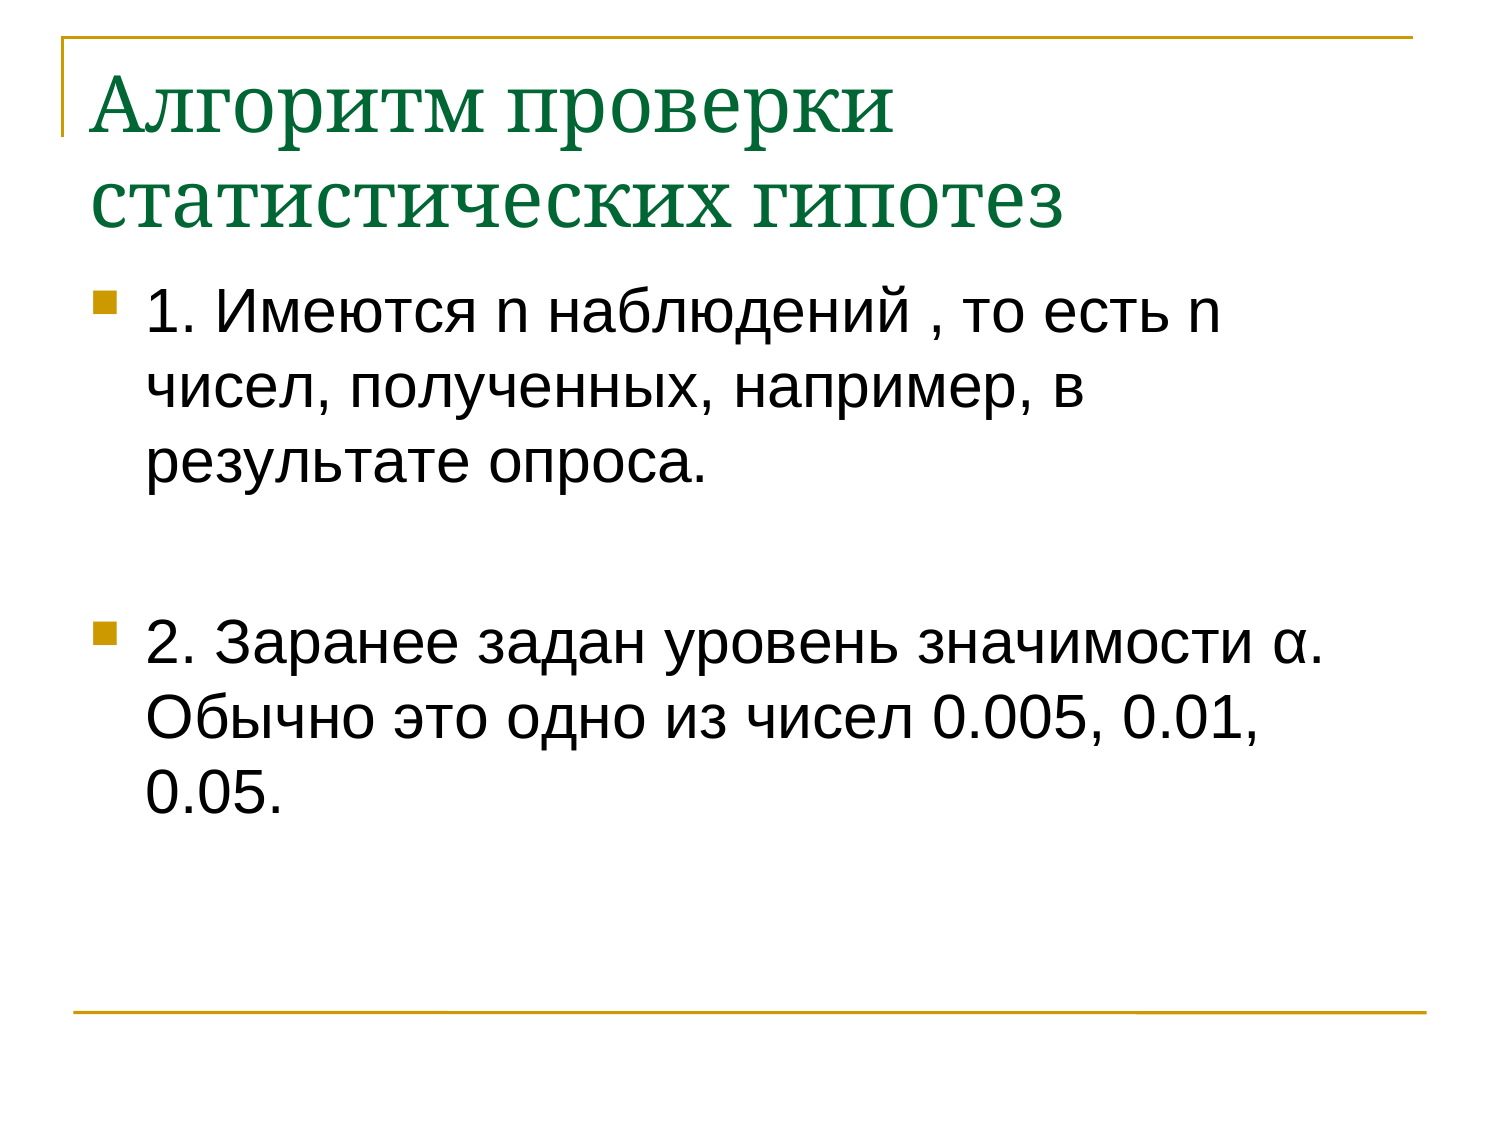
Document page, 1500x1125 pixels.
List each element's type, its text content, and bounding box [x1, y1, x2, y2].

title Алгоритм проверки статистических гипотез [75, 45, 1426, 233]
list 1. Имеются n наблюдений , то есть n чисел, полученных, например, в результате опроса. 2. Заранее задан уровень значимости α. Обычно это одно из чисел 0.005, 0.01, 0.05. [75, 262, 1426, 1006]
